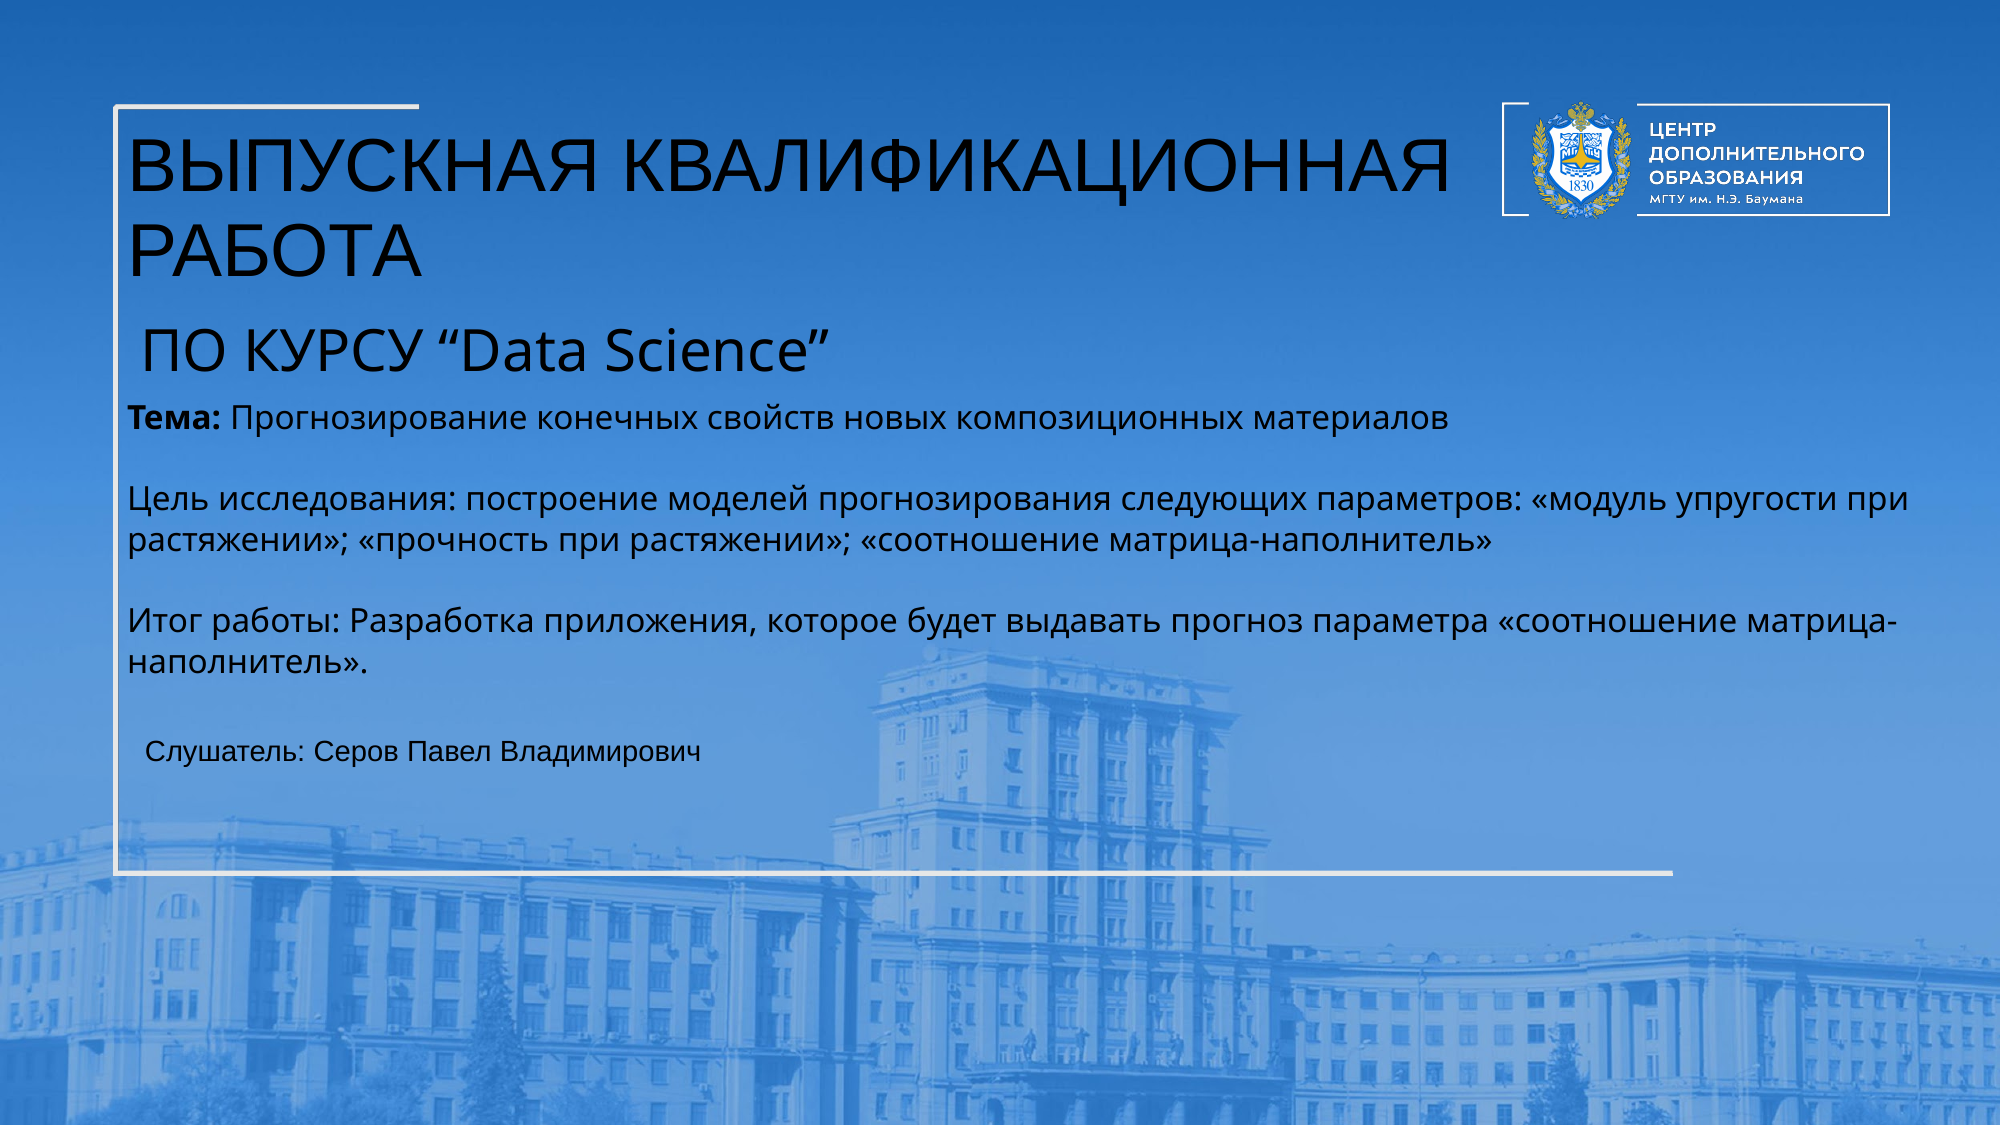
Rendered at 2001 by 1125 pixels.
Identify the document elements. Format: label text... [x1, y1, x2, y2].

text_box ПО КУРСУ “Data Science” [125, 307, 863, 389]
text_box Тема: Прогнозирование конечных свойств новых композиционных материалов Цель исследования: построение моделей прогнозирования следующих параметров: «модуль упругости при растяжении»; «прочность при растяжении»; «соотношение матрица-наполнитель» Итог работы: Разработка приложения, которое будет выдавать прогноз параметра «соотношение матрица-наполнитель». [112, 389, 2000, 839]
text_box Слушатель: Серов Павел Владимирович [129, 728, 1626, 827]
title ВЫПУСКНАЯ КВАЛИФИКАЦИОННАЯ РАБОТА [112, 119, 1609, 389]
picture [0, 0, 2000, 1125]
